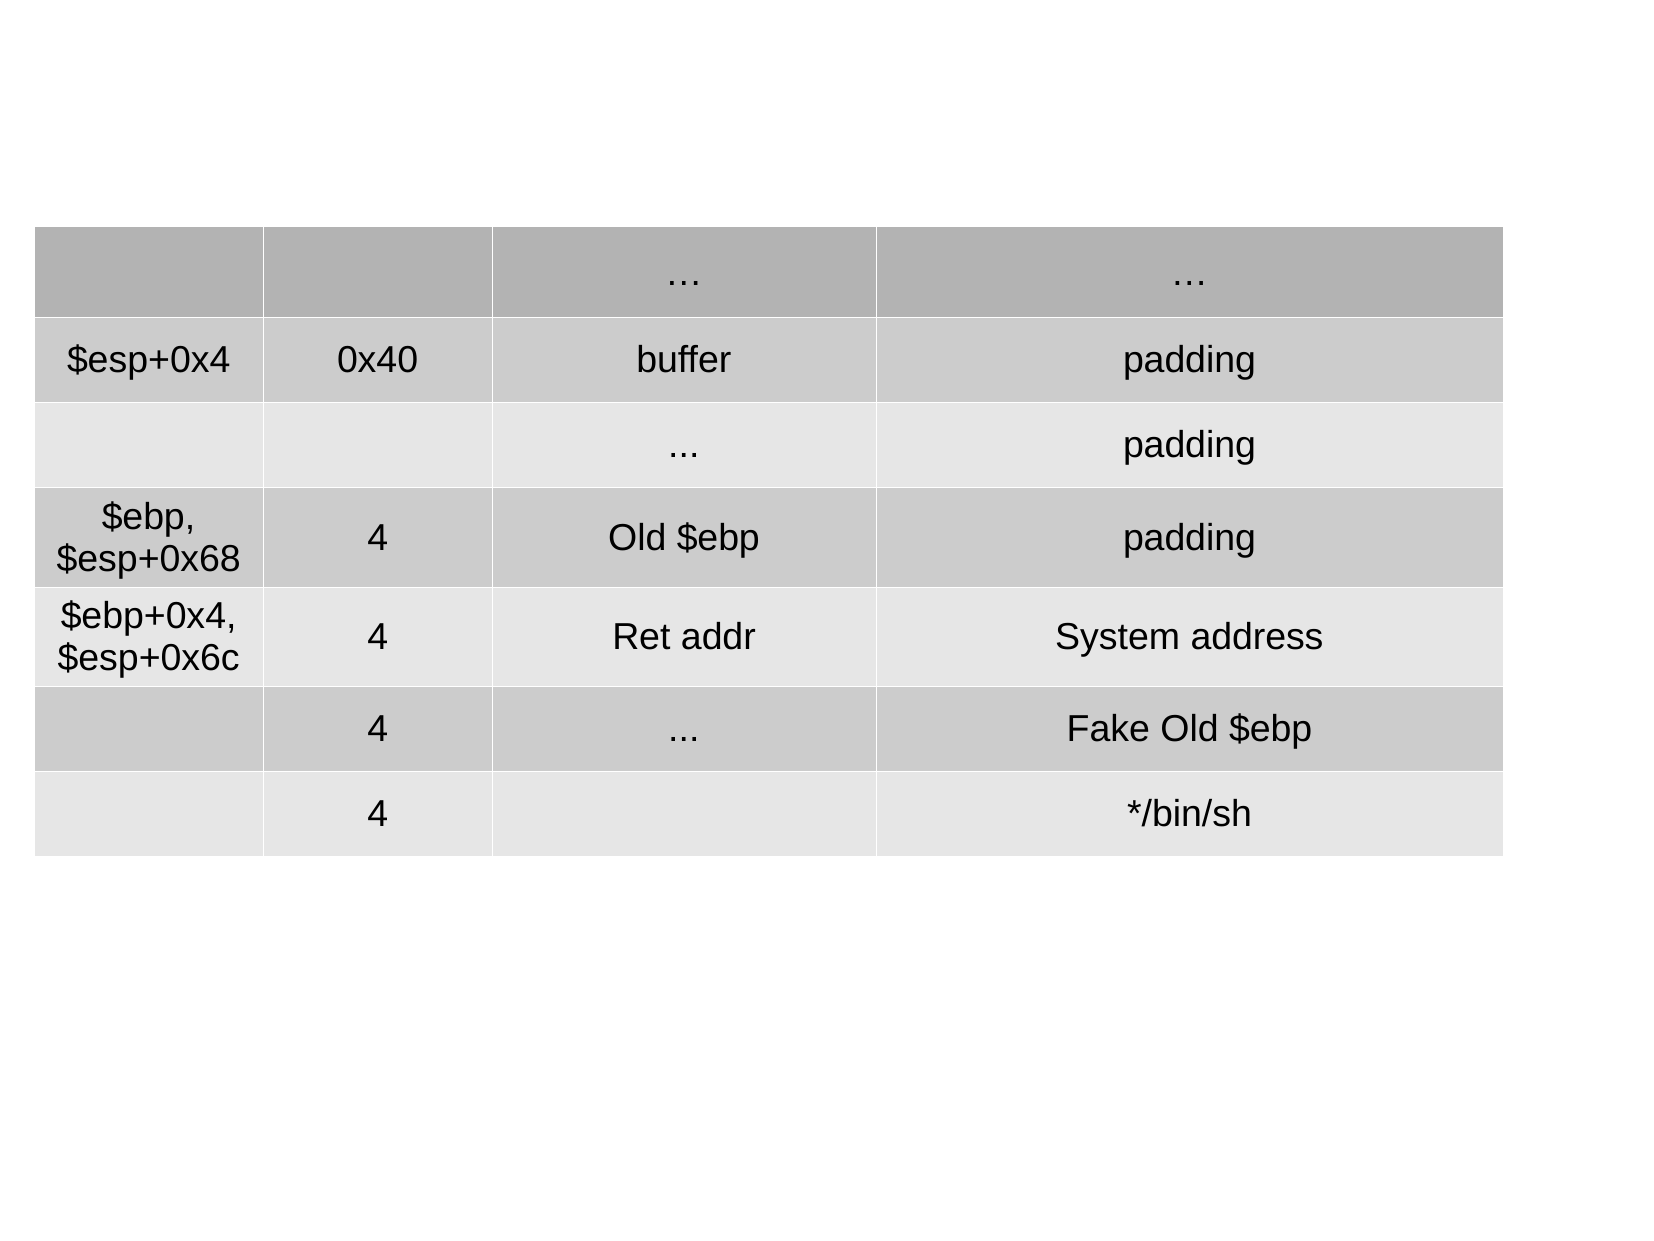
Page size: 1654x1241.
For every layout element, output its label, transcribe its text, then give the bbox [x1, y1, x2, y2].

table_header … [493, 227, 876, 317]
table_cell 4 [264, 488, 492, 587]
table_cell System address [877, 588, 1503, 686]
table_cell padding [877, 403, 1503, 487]
table_cell Old $ebp [493, 488, 876, 587]
table_cell 4 [264, 687, 492, 771]
table_cell Fake Old $ebp [877, 687, 1503, 771]
table_cell 4 [264, 588, 492, 686]
table_cell $ebp+0x4, $esp+0x6c [35, 588, 263, 686]
table_header [35, 227, 263, 317]
table_cell $ebp, $esp+0x68 [35, 488, 263, 587]
table_cell Ret addr [493, 588, 876, 686]
table_header … [877, 227, 1503, 317]
table_cell ... [493, 403, 876, 487]
table_cell 4 [264, 772, 492, 856]
table_cell [493, 772, 876, 856]
table_cell [264, 403, 492, 487]
table_cell $esp+0x4 [35, 318, 263, 402]
table_cell */bin/sh [877, 772, 1503, 856]
table_cell [35, 403, 263, 487]
table_cell padding [877, 488, 1503, 587]
table_cell 0x40 [264, 318, 492, 402]
table_cell padding [877, 318, 1503, 402]
table_cell [35, 772, 263, 856]
table_header [264, 227, 492, 317]
table_cell buffer [493, 318, 876, 402]
table_cell [35, 687, 263, 771]
table_cell ... [493, 687, 876, 771]
